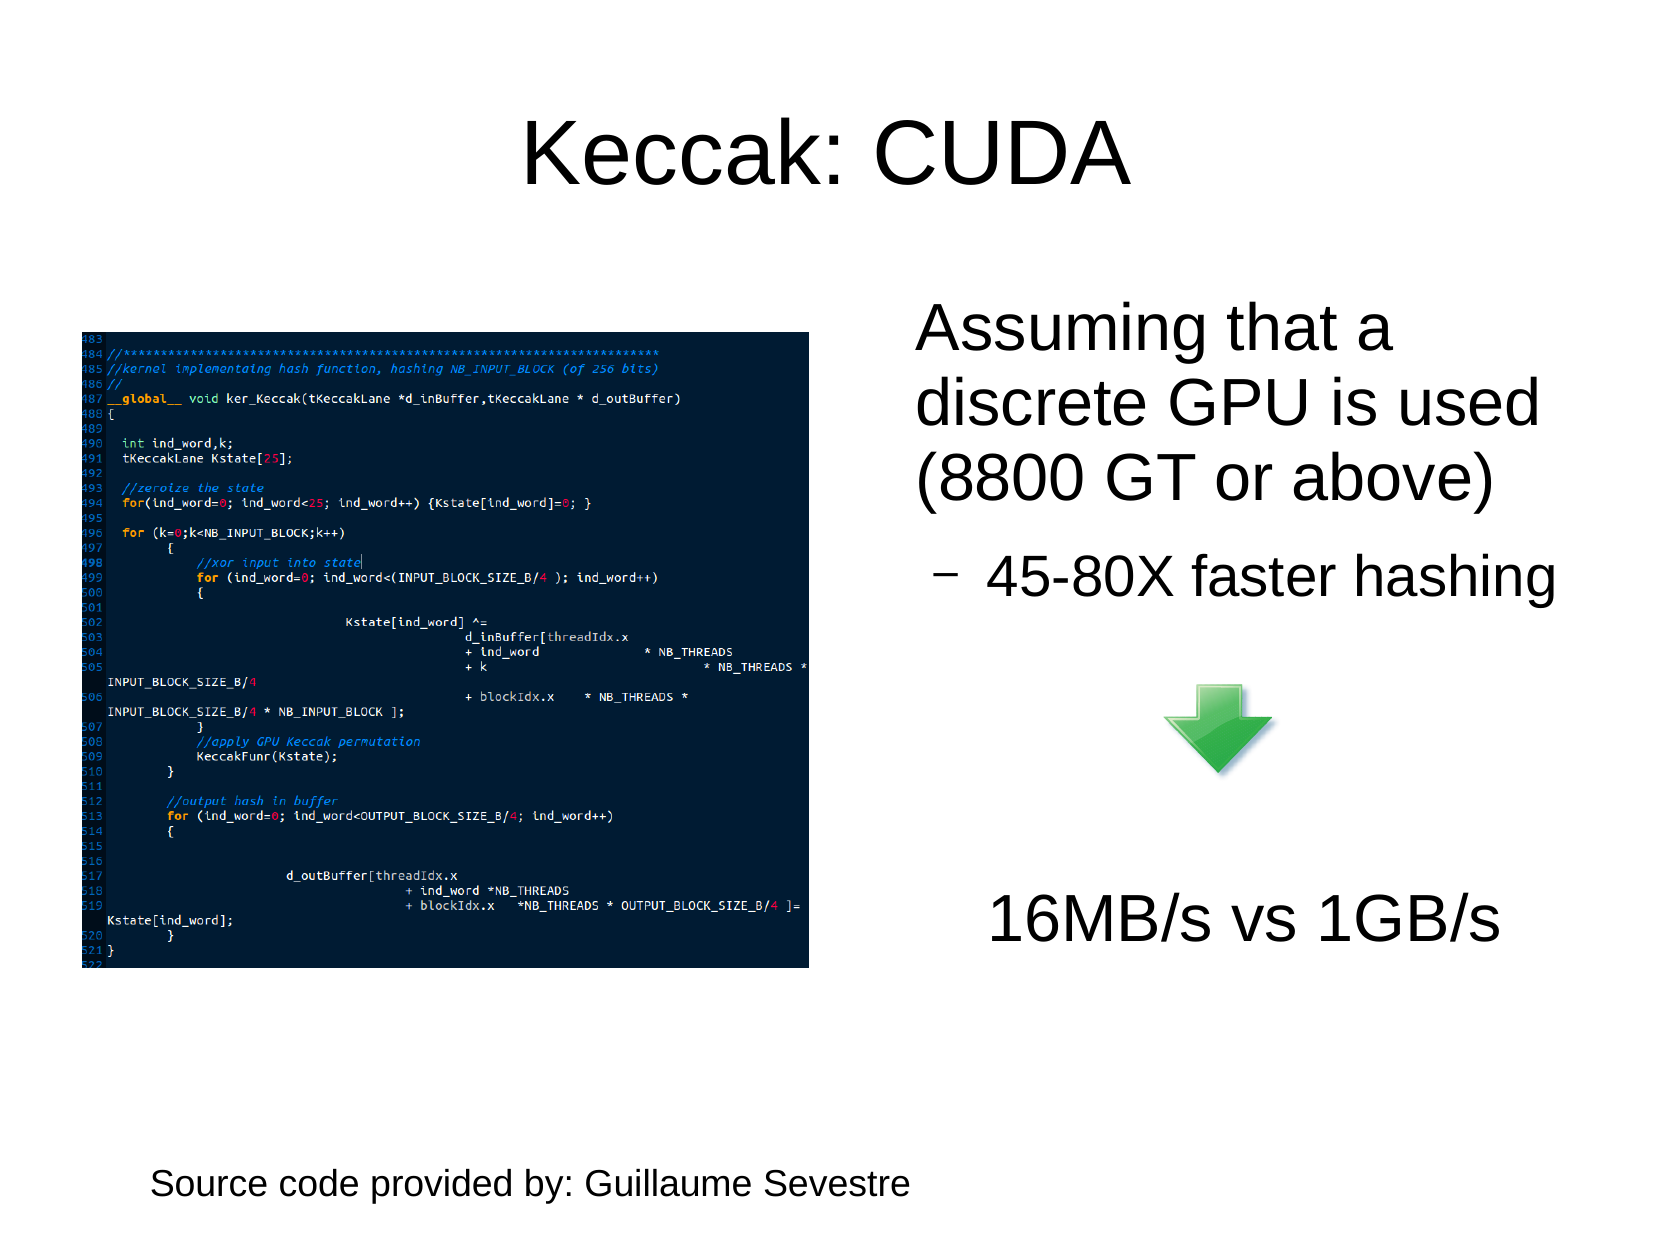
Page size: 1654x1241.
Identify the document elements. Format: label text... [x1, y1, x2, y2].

picture [1155, 675, 1288, 790]
list Assuming that a discrete GPU is used (8800 GT or above) 45-80X faster hashing [844, 290, 1571, 631]
picture [82, 332, 809, 968]
text_box Source code provided by: Guillaume Sevestre [135, 1155, 926, 1212]
title Keccak: CUDA [82, 49, 1571, 257]
text_box 16MB/s vs 1GB/s [915, 873, 1576, 963]
